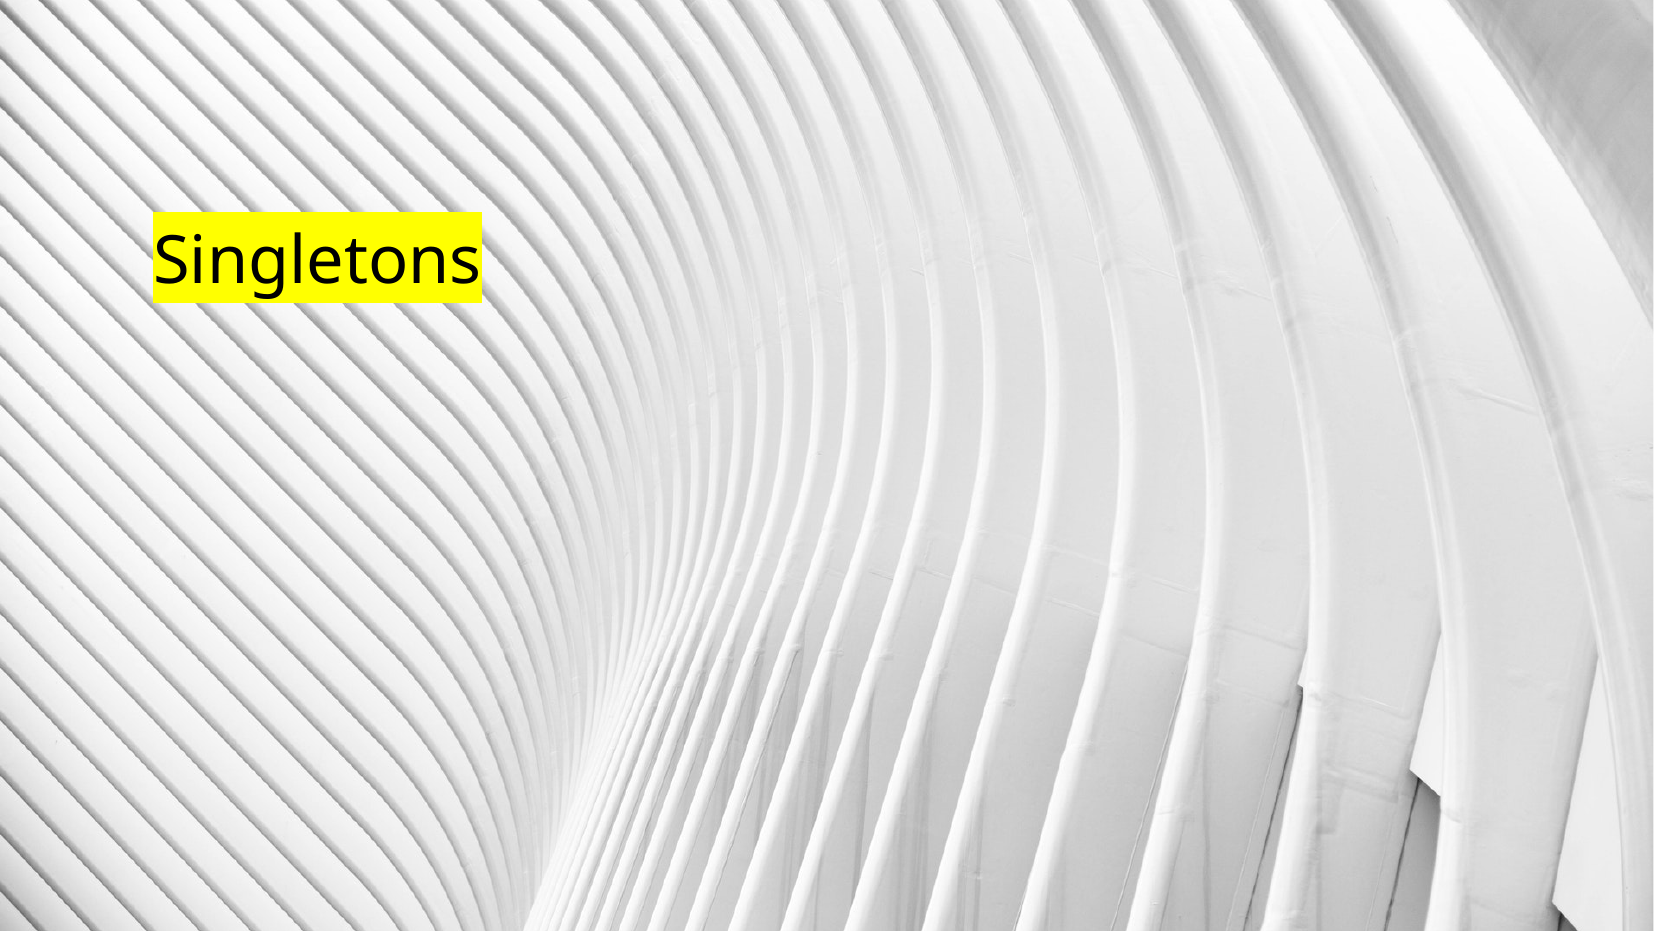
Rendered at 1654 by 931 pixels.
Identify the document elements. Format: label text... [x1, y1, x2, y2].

list Singletons [82, 217, 1571, 839]
picture [0, 0, 1654, 931]
